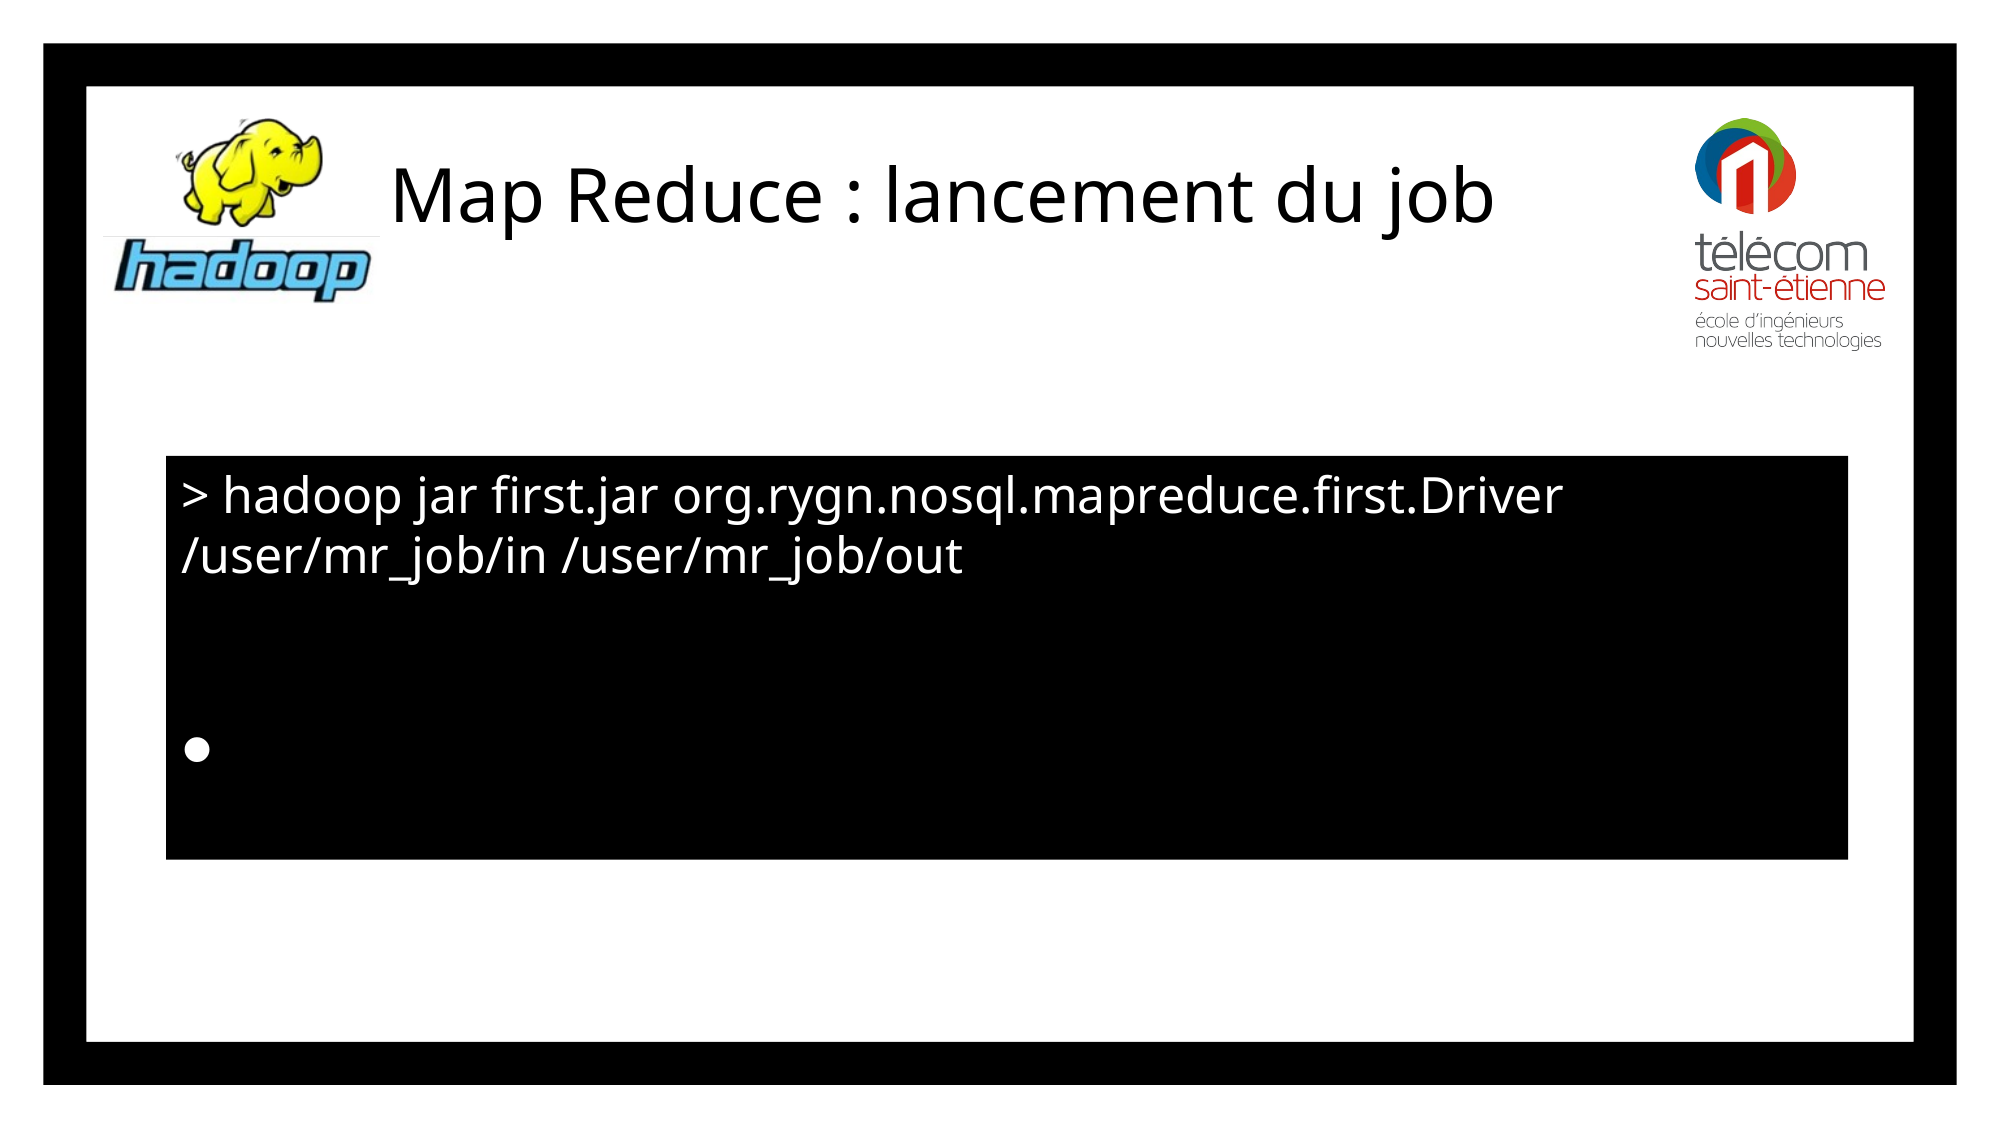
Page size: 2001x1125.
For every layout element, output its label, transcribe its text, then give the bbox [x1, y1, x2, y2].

text_box > hadoop jar first.jar org.rygn.nosql.mapreduce.first.Driver /user/mr_job/in /user/mr_job/out [166, 455, 1849, 860]
picture [1695, 118, 1885, 351]
title Map Reduce : lancement du job [380, 138, 1849, 304]
picture [1715, 134, 1730, 138]
picture [103, 118, 380, 305]
